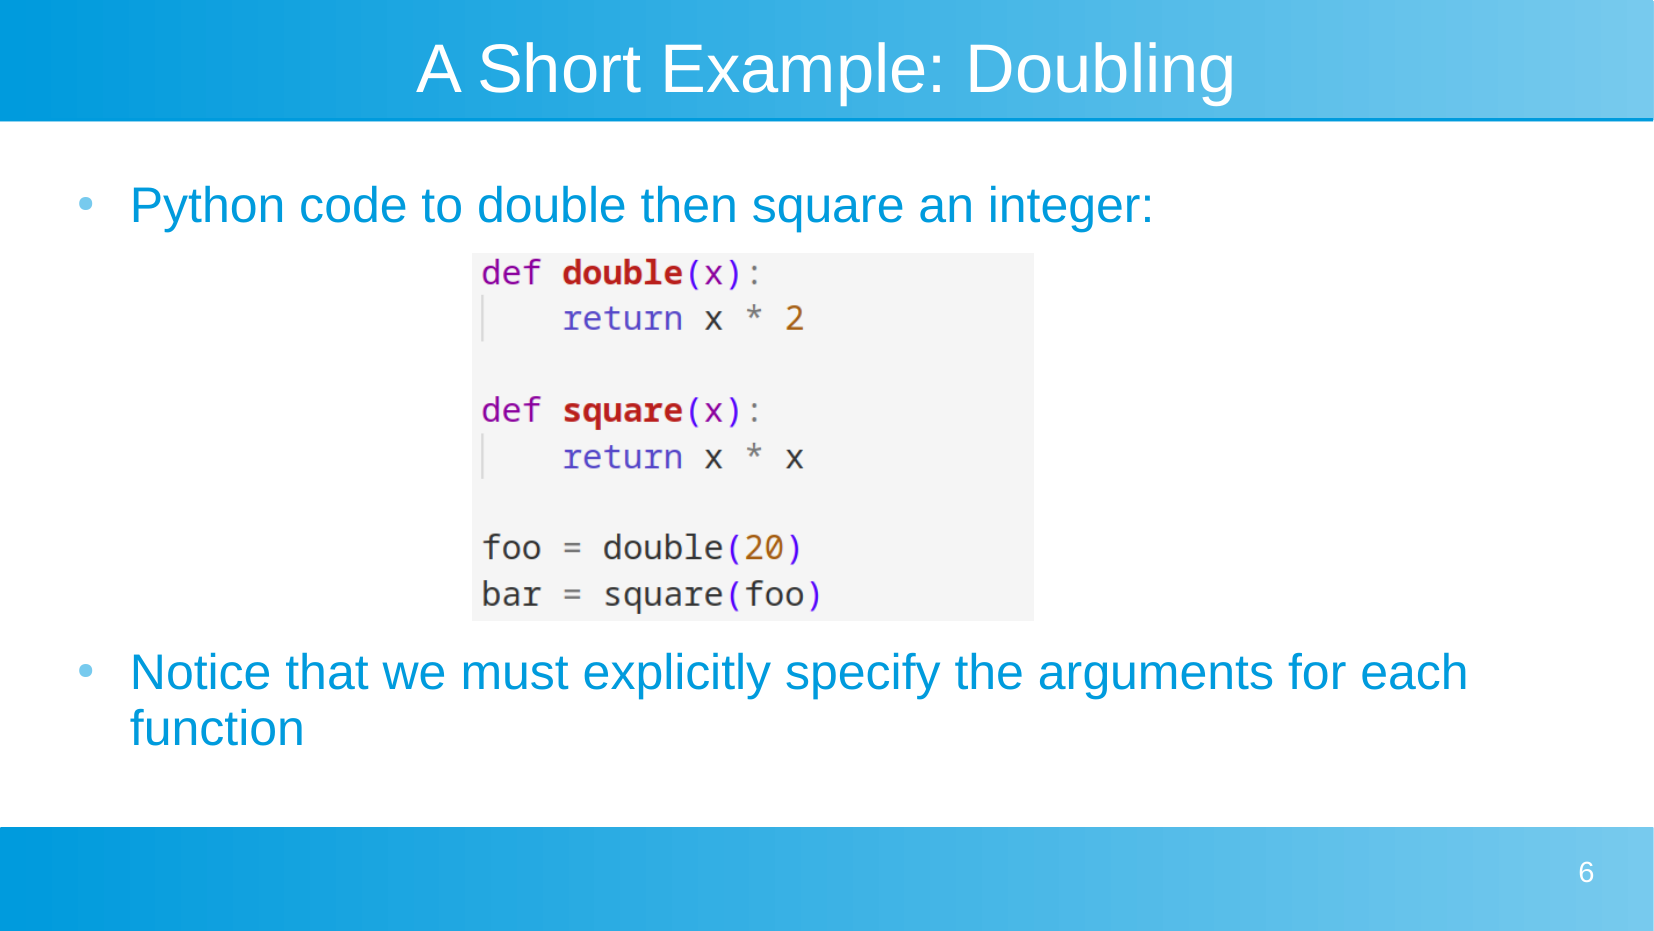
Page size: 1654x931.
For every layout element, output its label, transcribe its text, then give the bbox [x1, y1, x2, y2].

picture [472, 253, 1034, 621]
title A Short Example: Doubling [59, 29, 1595, 108]
list Python code to double then square an integer: Notice that we must explicitly specify the arguments for each function [59, 177, 1595, 768]
